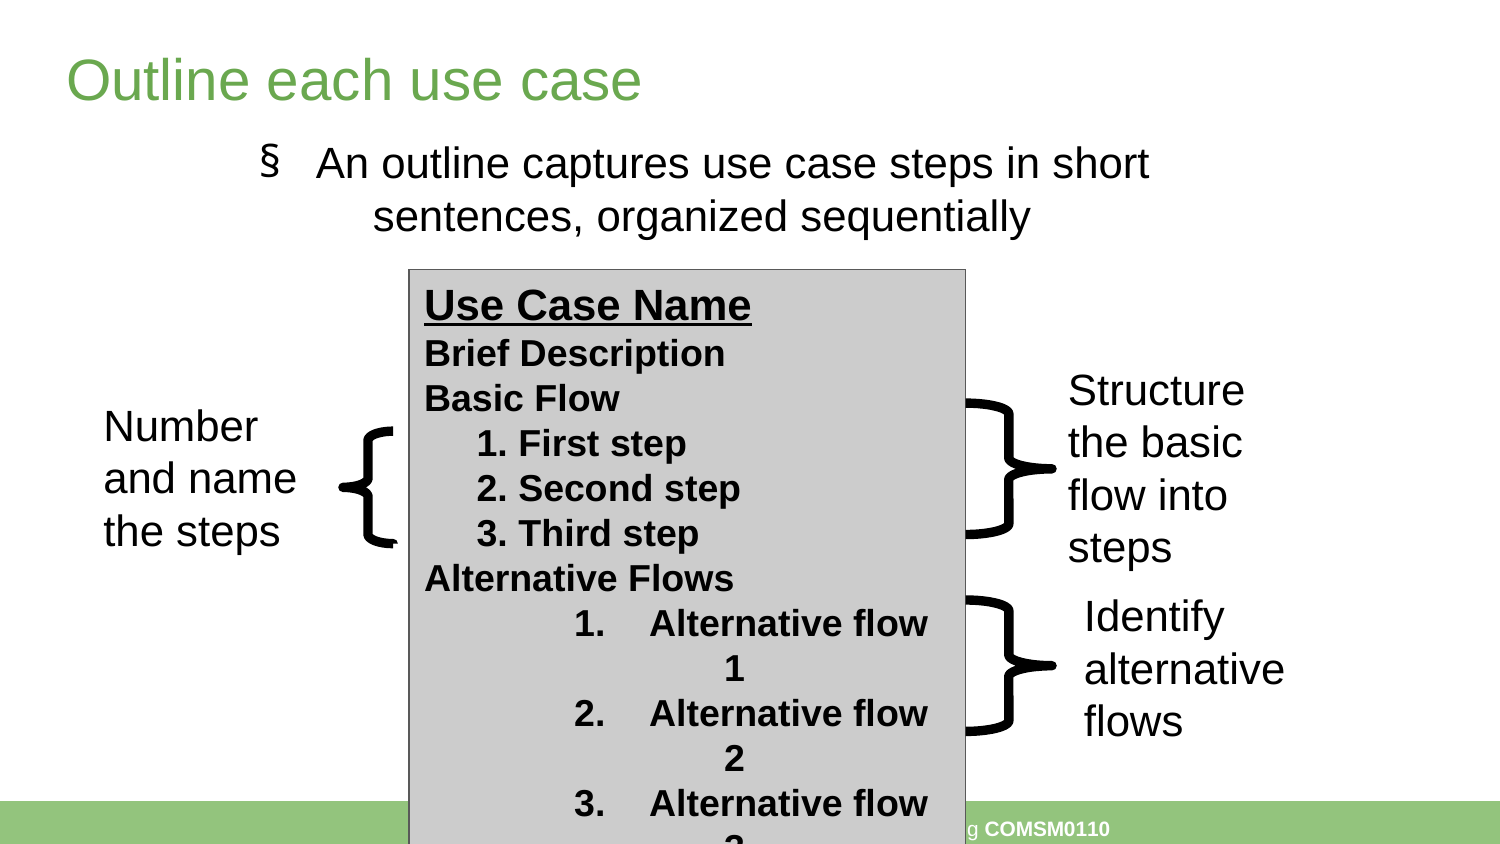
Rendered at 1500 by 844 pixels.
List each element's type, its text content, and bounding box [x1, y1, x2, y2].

text_box Number and name the steps [90, 391, 357, 564]
text_box Structure the basic flow into steps [1054, 354, 1297, 581]
text_box An outline captures use case steps in short sentences, organized sequentially [243, 127, 1266, 249]
text_box Use Case Name Brief Description Basic Flow 1. First step 2. Second step 3. Third step Alternative Flows Alternative flow 1 Alternative flow 2 Alternative flow 3 [409, 269, 966, 747]
title Outline each use case [51, 27, 1449, 122]
text_box Identify alternative flows [1070, 581, 1313, 754]
